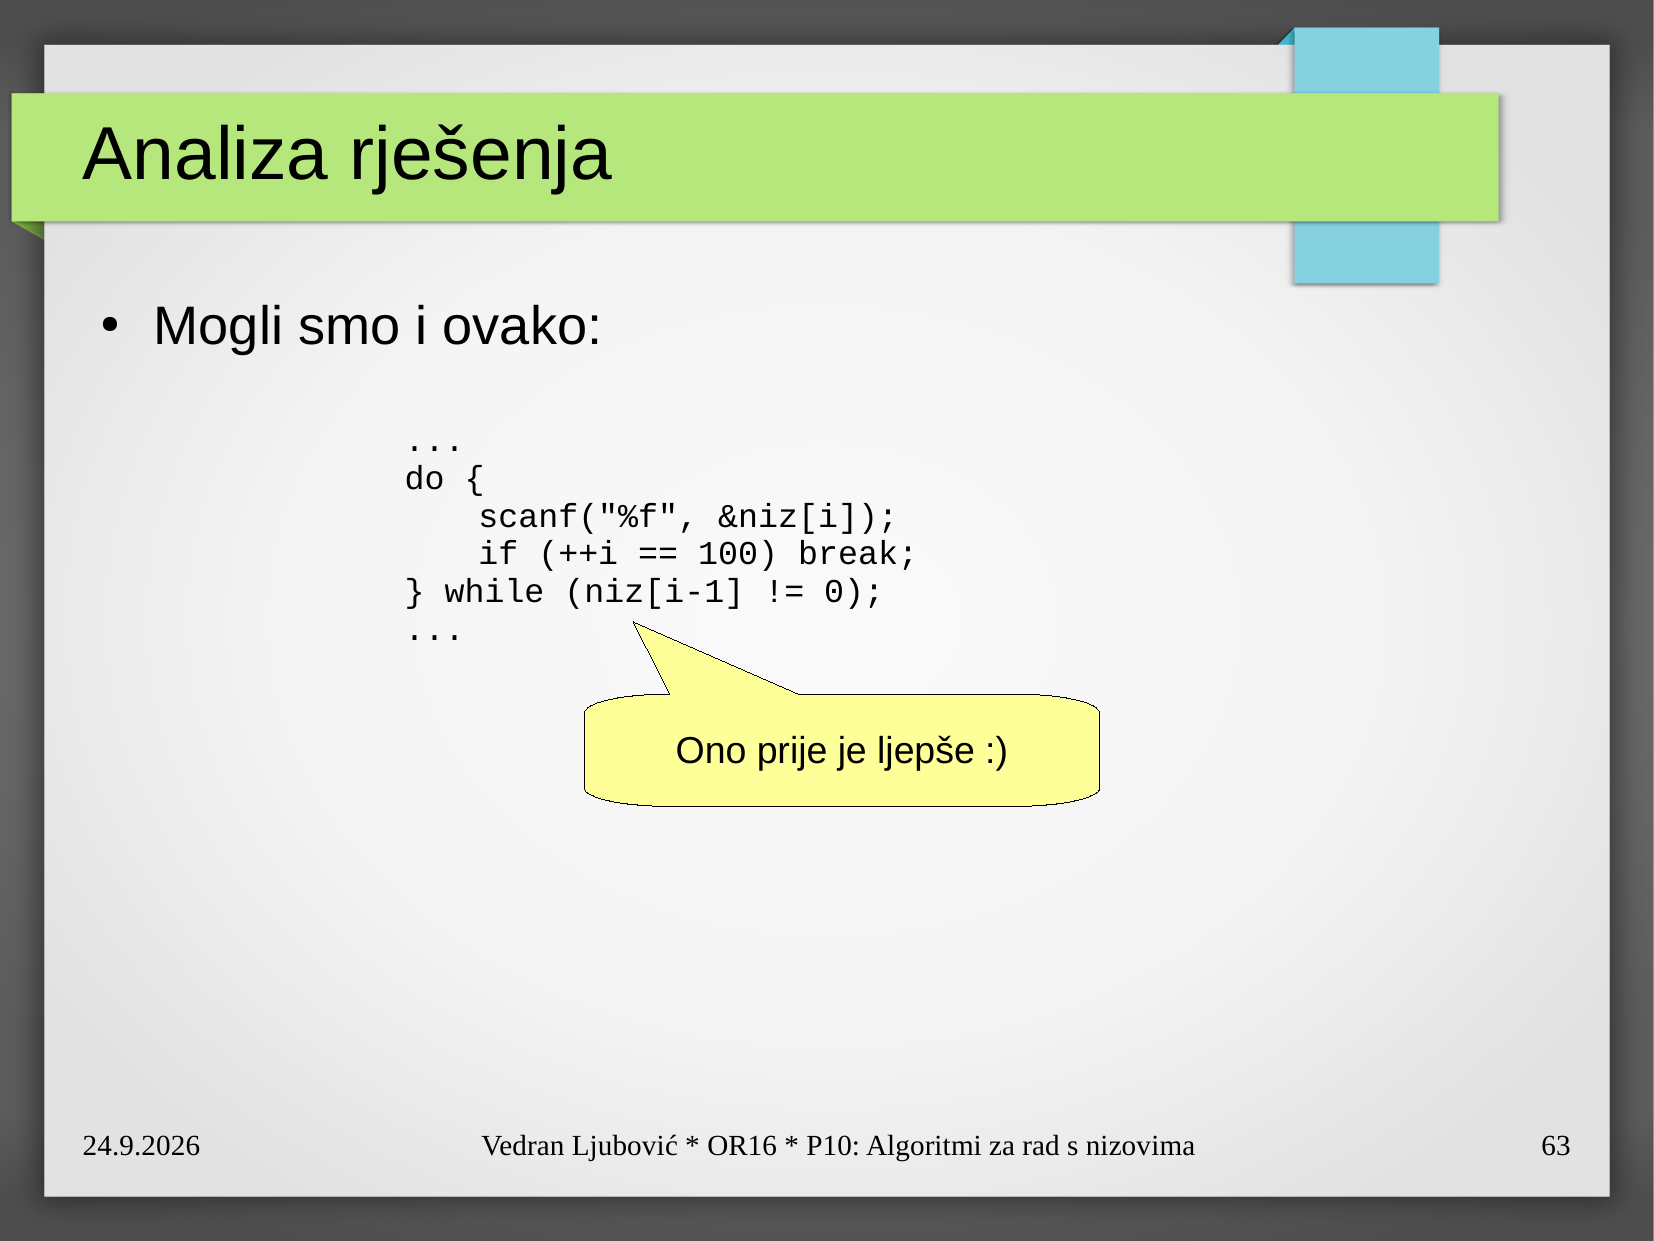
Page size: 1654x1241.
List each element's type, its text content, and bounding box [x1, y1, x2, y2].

title Analiza rješenja [82, 94, 1264, 213]
text_box Ono prije je ljepše :) [584, 621, 1100, 807]
picture [0, 0, 1654, 1241]
list Mogli smo i ovako: [82, 295, 1571, 1015]
text_box ... do { scanf("%f", &niz[i]); if (++i == 100) break; } while (niz[i-1] != 0); ... [315, 379, 1368, 1014]
